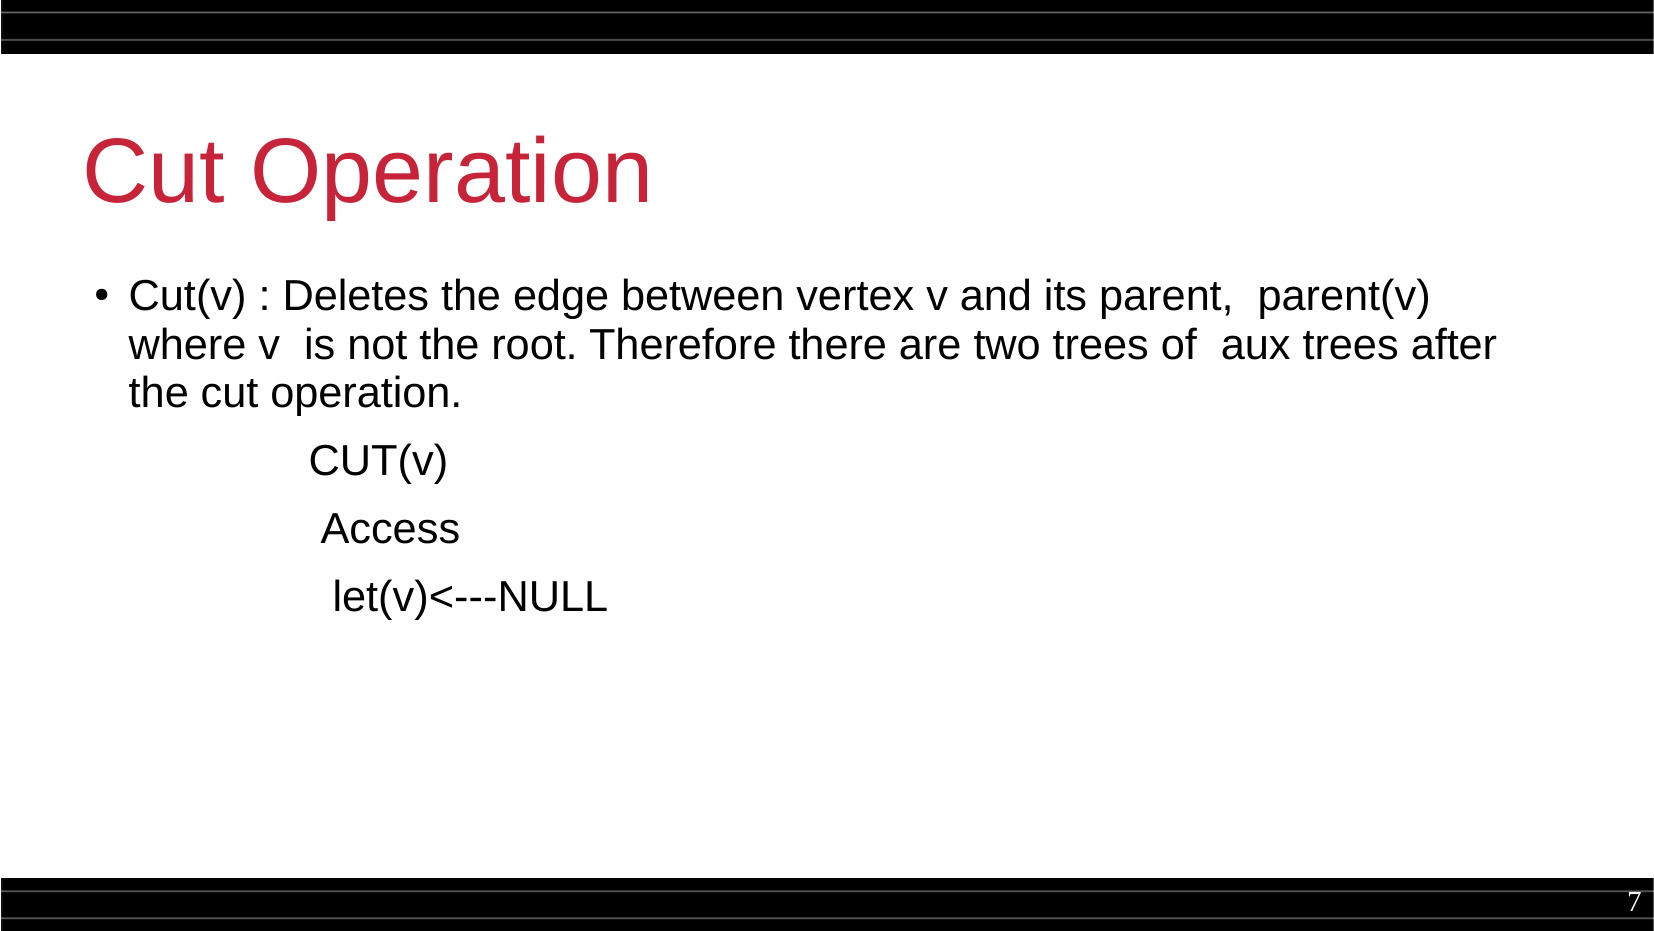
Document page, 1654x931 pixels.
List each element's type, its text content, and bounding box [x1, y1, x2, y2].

picture [1, 878, 1654, 931]
title Cut Operation [82, 92, 1571, 249]
list Cut(v) : Deletes the edge between vertex v and its parent, parent(v) where v is not the root. Therefore there are two trees of aux trees after the cut operation. CUT(v) Access let(v)<---NULL [82, 271, 1571, 758]
picture [1, 0, 1654, 54]
